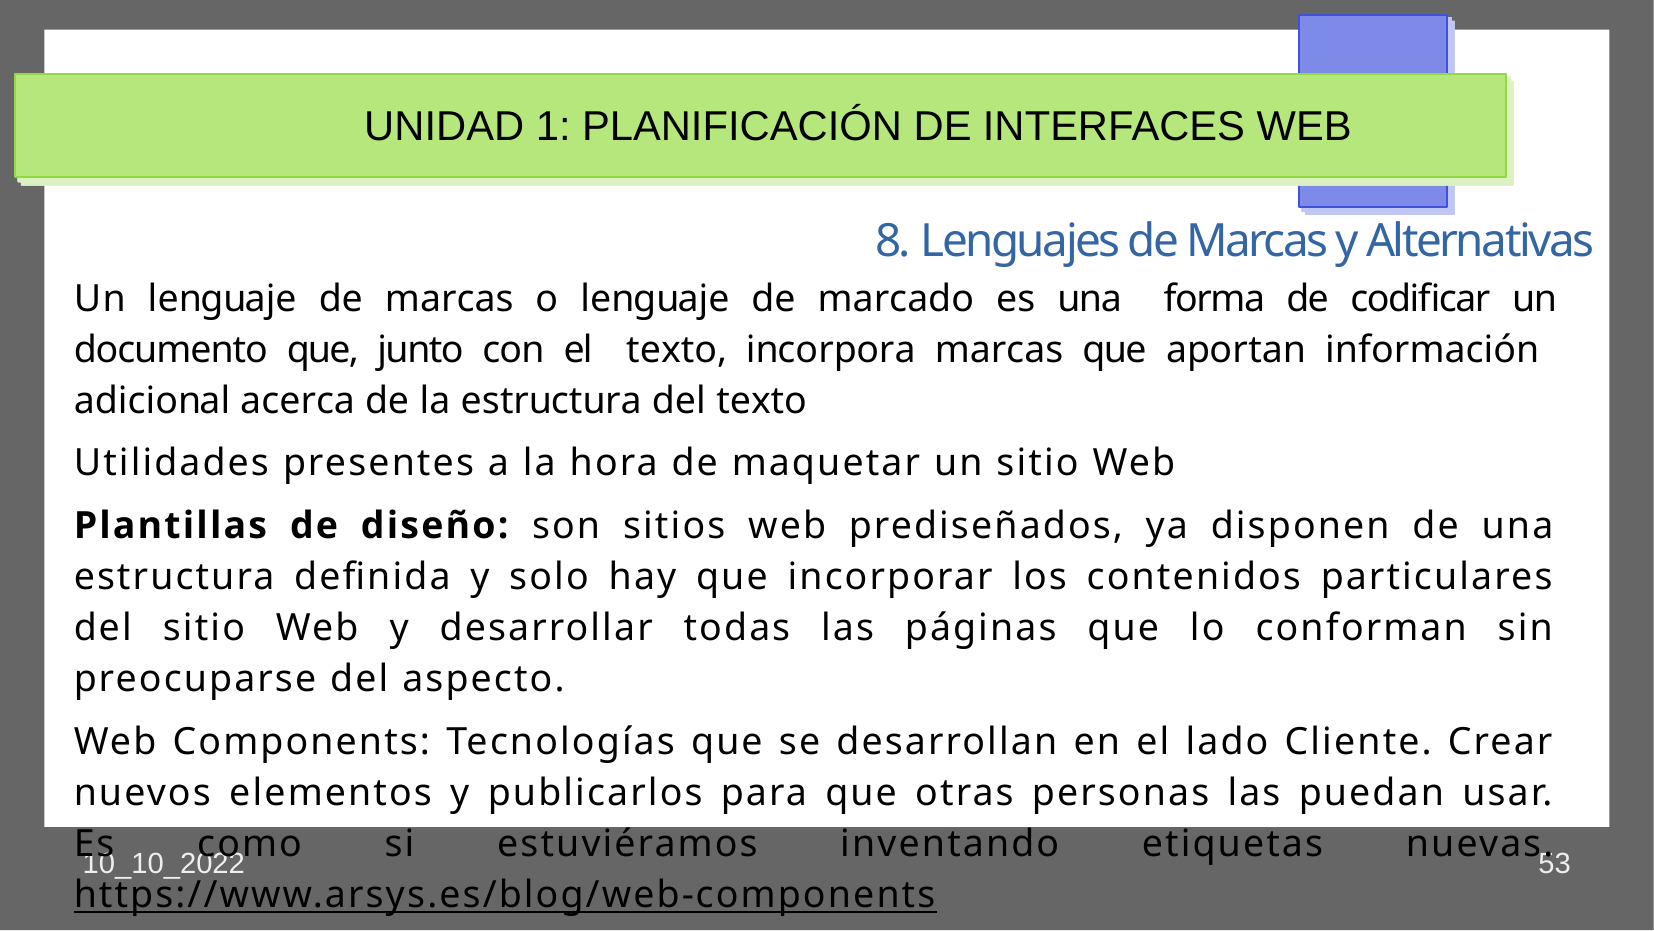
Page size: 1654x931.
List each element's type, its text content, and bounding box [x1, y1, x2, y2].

title UNIDAD 1: PLANIFICACIÓN DE INTERFACES WEB [29, 73, 1447, 178]
text_box Un lenguaje de marcas o lenguaje de marcado es una forma de codificar un documento que, junto con el texto, incorpora marcas que aportan información adicional acerca de la estructura del texto Utilidades presentes a la hora de maquetar un sitio Web Plantillas de diseño: son sitios web prediseñados, ya disponen de una estructura definida y solo hay que incorporar los contenidos particulares del sitio Web y desarrollar todas las páginas que lo conforman sin preocuparse del aspecto. Web Components: Tecnologías que se desarrollan en el lado Cliente. Crear nuevos elementos y publicarlos para que otras personas las puedan usar. Es como si estuviéramos inventando etiquetas nuevas. https://www.arsys.es/blog/web-components [59, 263, 1572, 842]
text_box 8. Lenguajes de Marcas y Alternativas [58, 206, 1595, 841]
